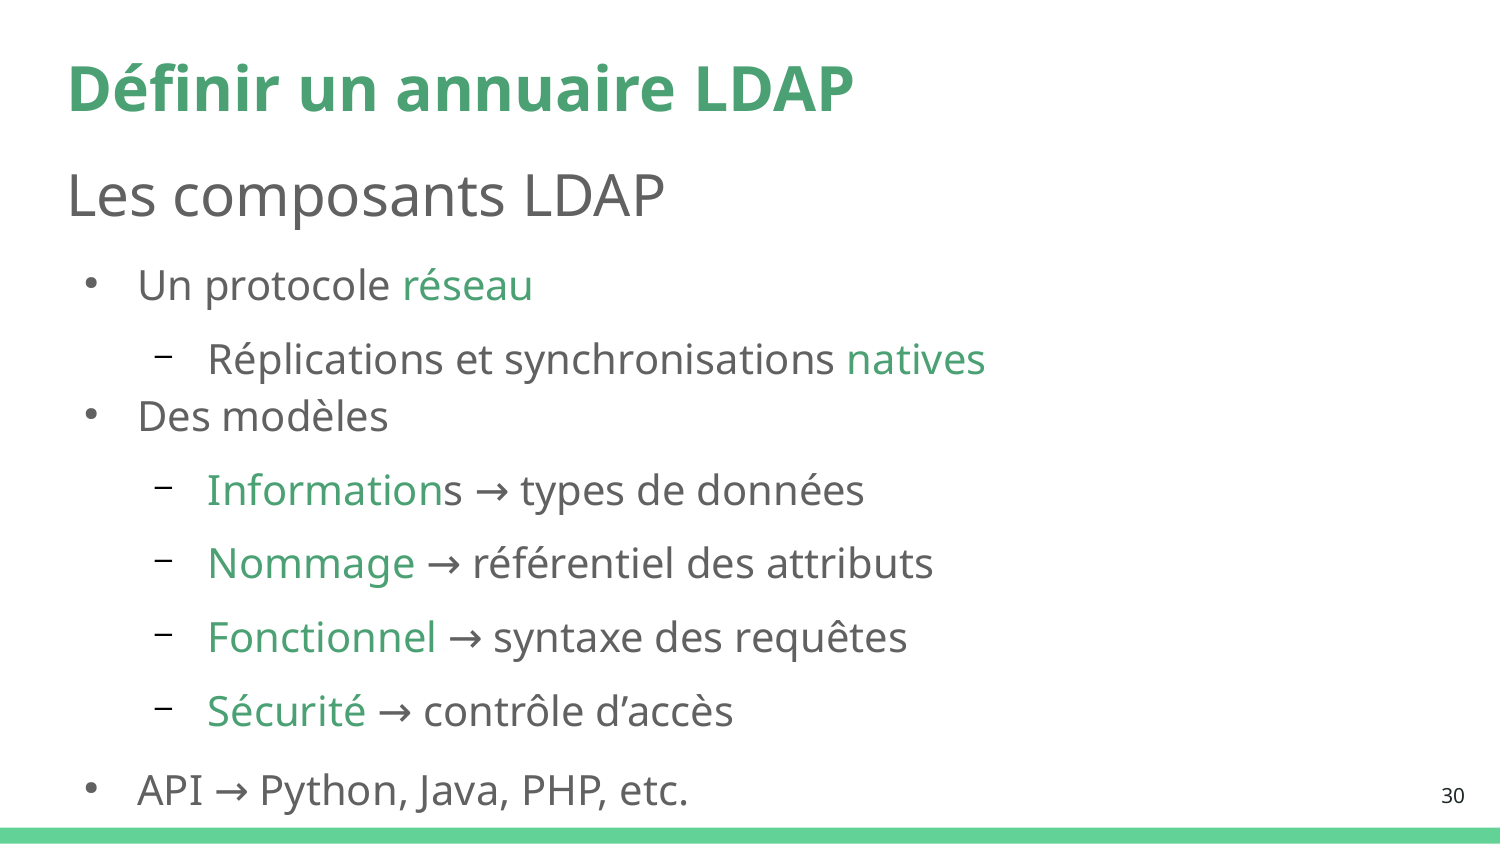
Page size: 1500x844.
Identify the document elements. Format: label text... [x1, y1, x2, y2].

list Les composants LDAP Un protocole réseau Réplications et synchronisations natives Des modèles Informations → types de données Nommage → référentiel des attributs Fonctionnel → syntaxe des requêtes Sécurité → contrôle d’accès API → Python, Java, PHP, etc. [51, 132, 1418, 830]
title Définir un annuaire LDAP [51, 23, 1449, 117]
slide_number <numéro> [1389, 764, 1480, 830]
